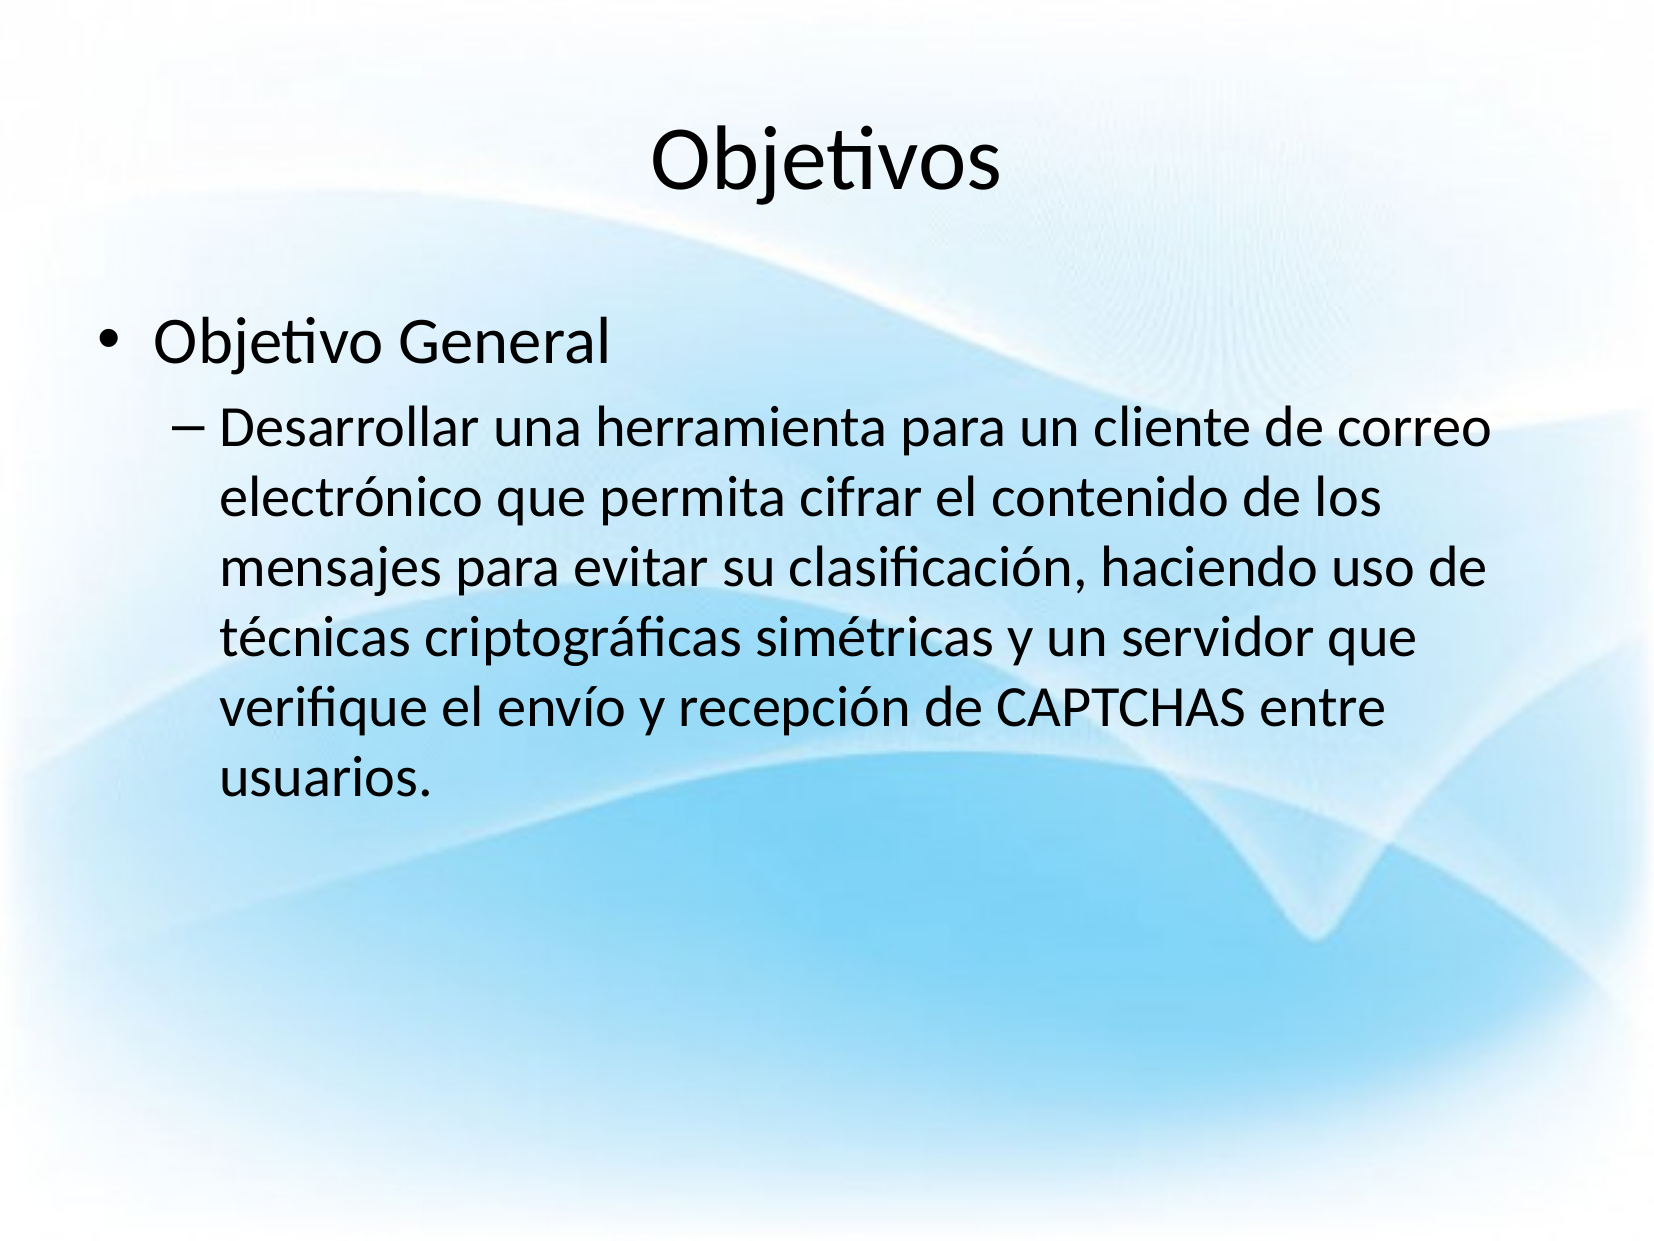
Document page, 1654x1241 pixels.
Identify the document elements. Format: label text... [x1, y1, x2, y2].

list Objetivo General Desarrollar una herramienta para un cliente de correo electrónico que permita cifrar el contenido de los mensajes para evitar su clasificación, haciendo uso de técnicas criptográficas simétricas y un servidor que verifique el envío y recepción de CAPTCHAS entre usuarios. [82, 289, 1571, 1108]
title Objetivos [82, 49, 1571, 257]
picture [0, 0, 1654, 1241]
